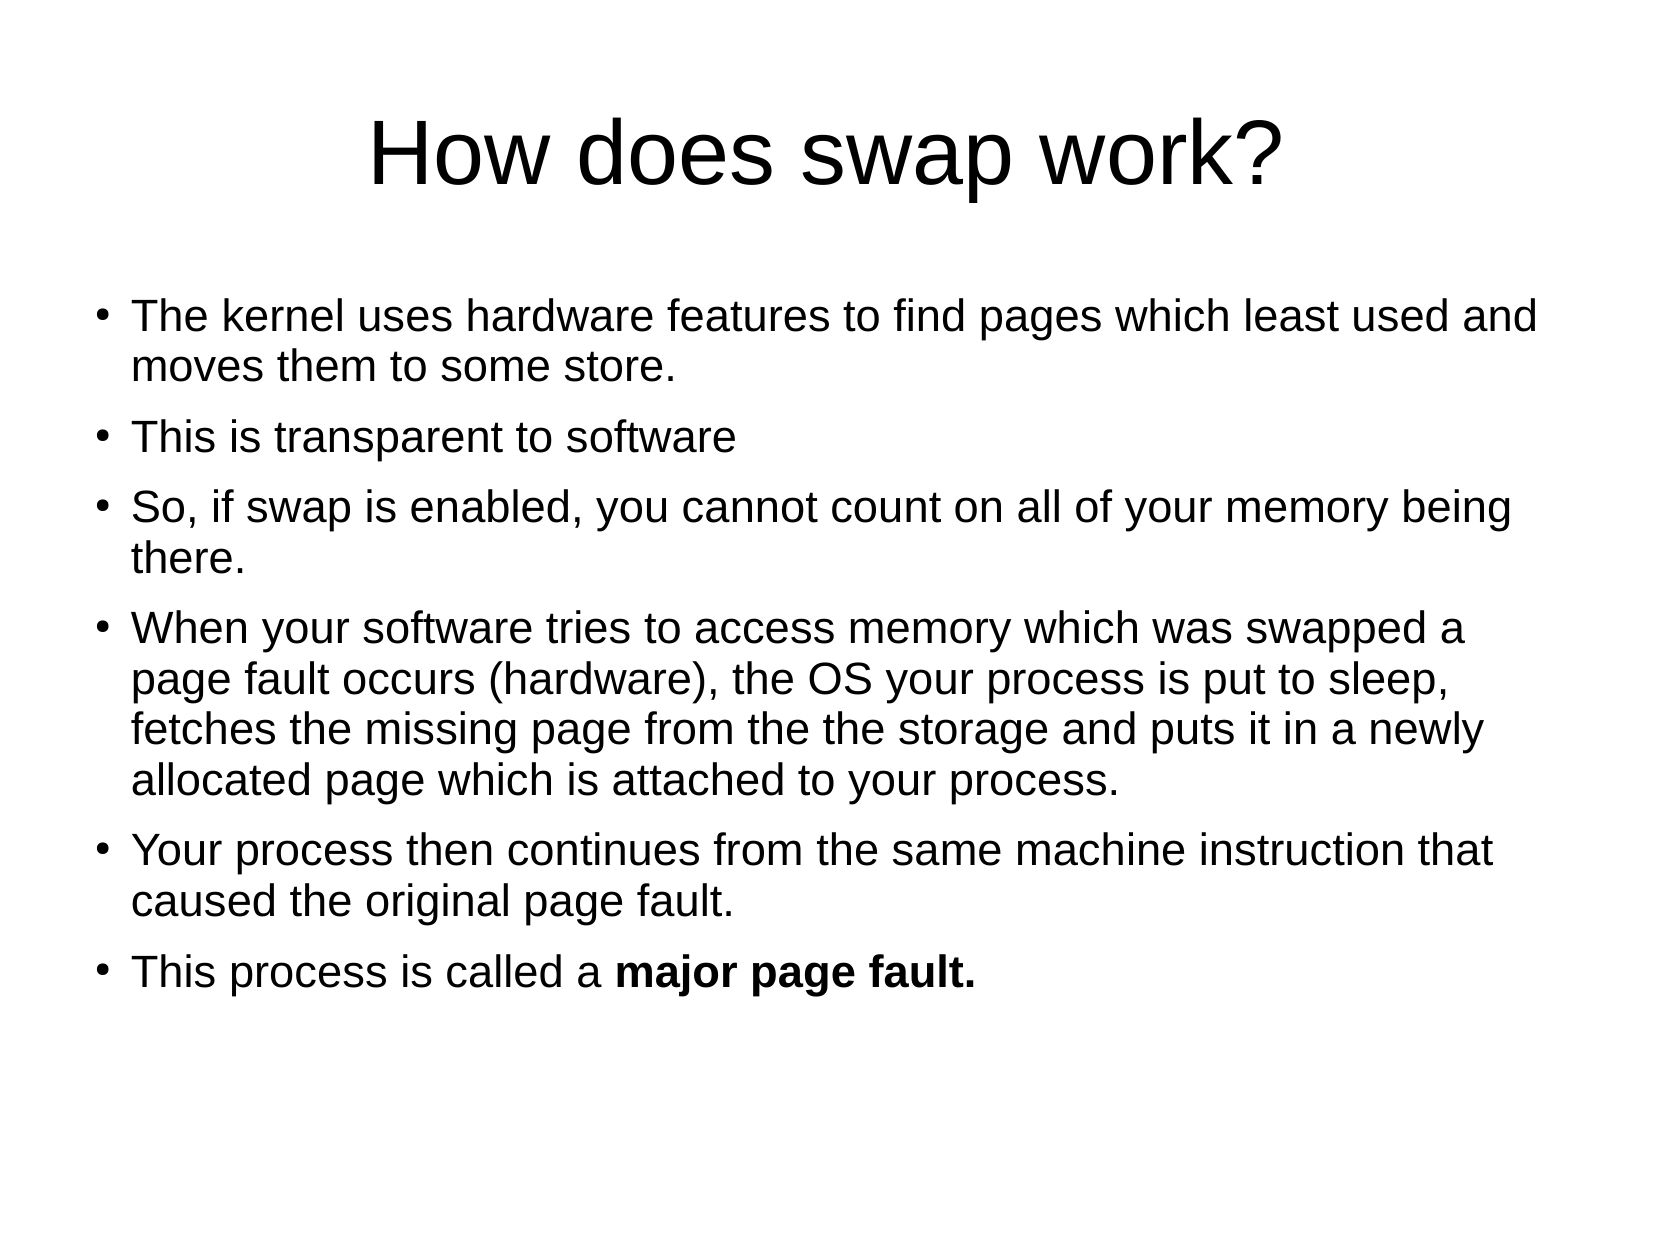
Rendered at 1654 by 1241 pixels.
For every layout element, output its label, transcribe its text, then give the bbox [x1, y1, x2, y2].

list The kernel uses hardware features to find pages which least used and moves them to some store. This is transparent to software So, if swap is enabled, you cannot count on all of your memory being there. When your software tries to access memory which was swapped a page fault occurs (hardware), the OS your process is put to sleep, fetches the missing page from the the storage and puts it in a newly allocated page which is attached to your process. Your process then continues from the same machine instruction that caused the original page fault. This process is called a major page fault. [82, 290, 1571, 1010]
title How does swap work? [82, 49, 1571, 257]
